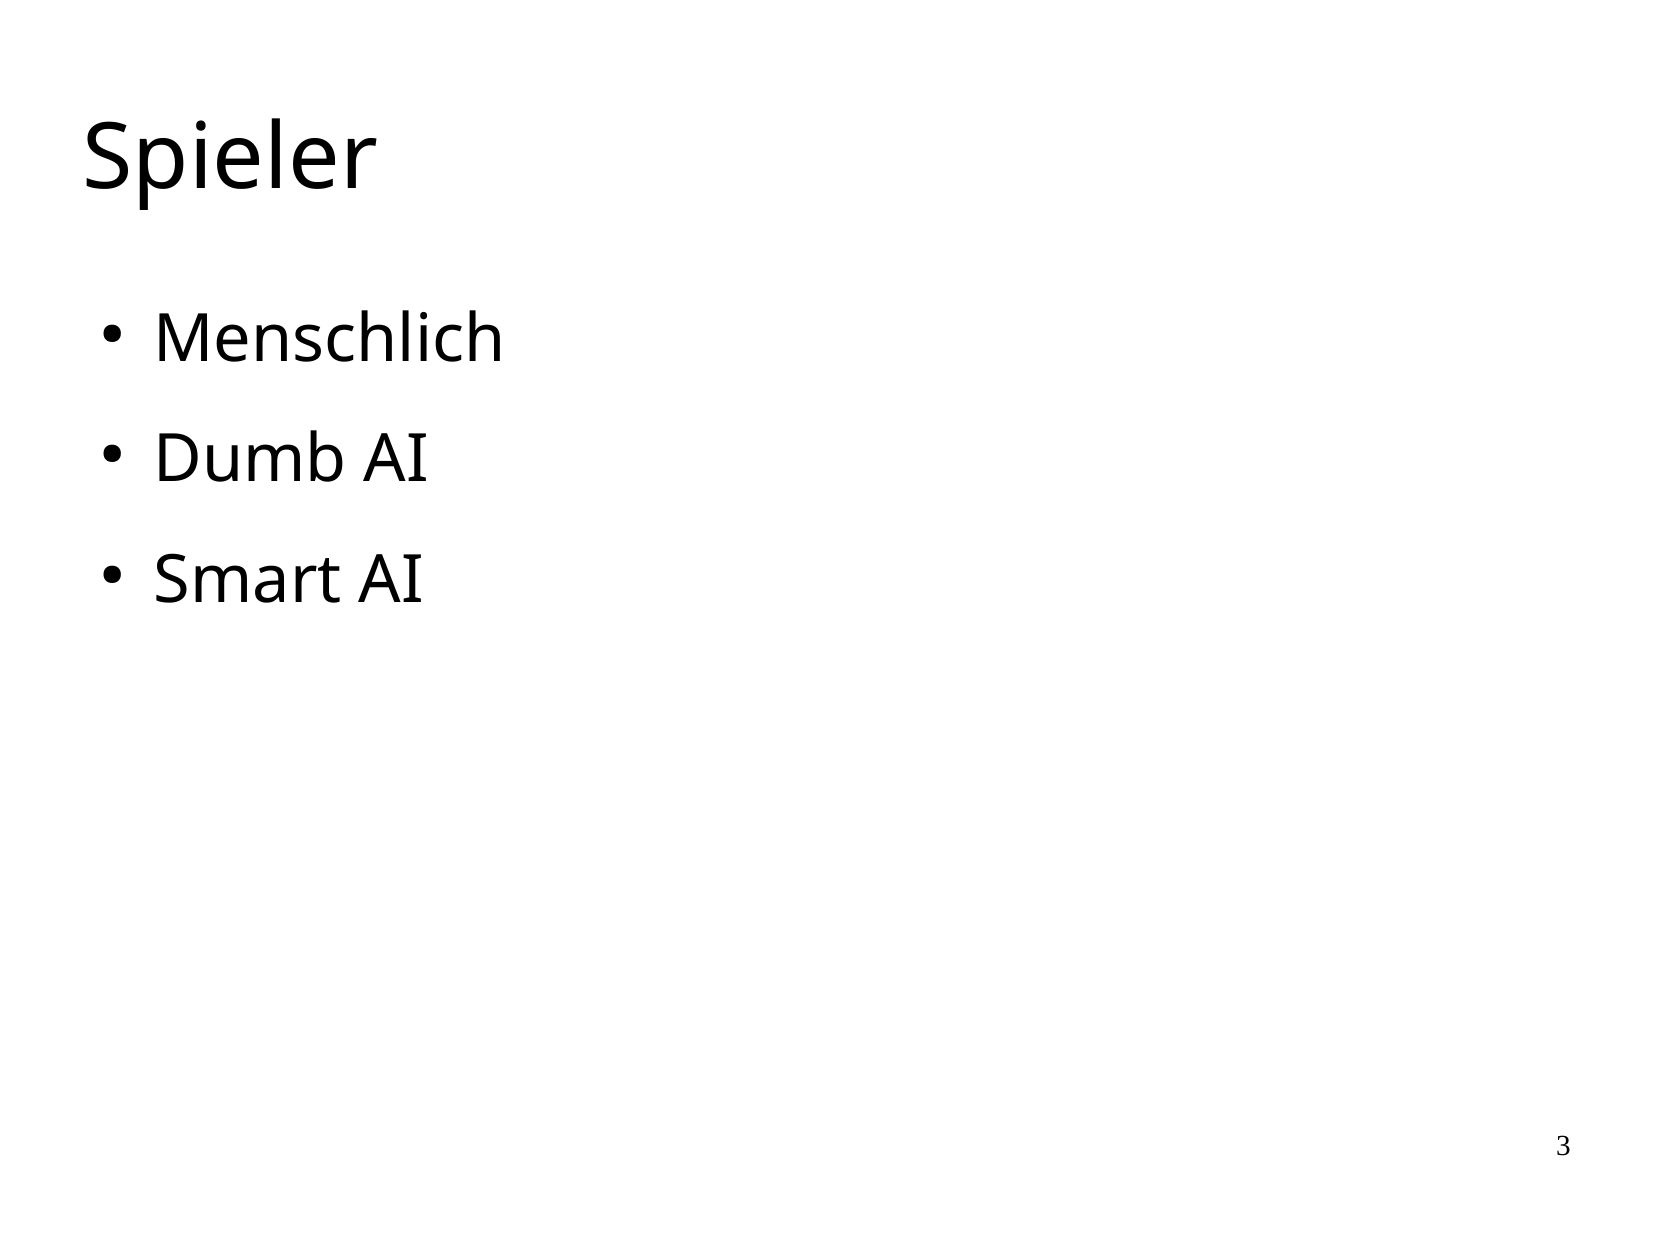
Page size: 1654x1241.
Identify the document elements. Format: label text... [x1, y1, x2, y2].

list Menschlich Dumb AI Smart AI [82, 290, 1571, 1010]
title Spieler [82, 49, 1571, 257]
